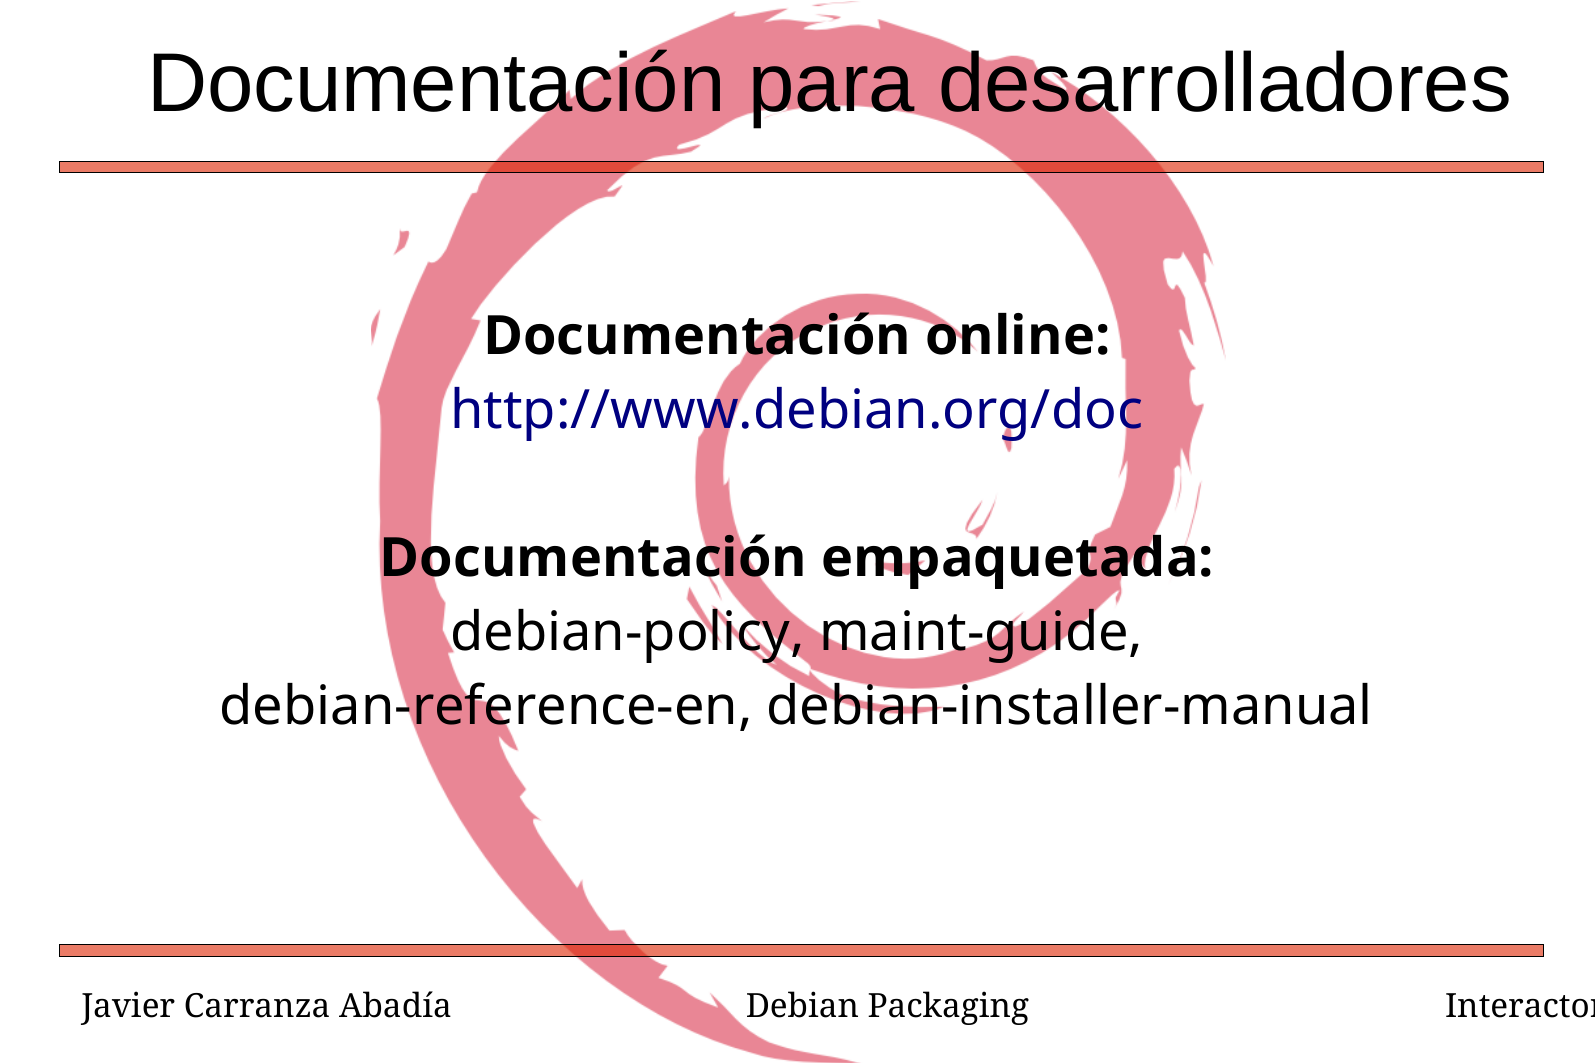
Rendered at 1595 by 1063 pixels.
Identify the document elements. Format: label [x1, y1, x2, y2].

picture [371, 957, 1226, 1063]
text_box [59, 161, 1544, 173]
picture [371, 173, 1226, 944]
picture [371, 1001, 377, 1015]
text_box [59, 944, 1544, 957]
picture [371, 1, 1226, 161]
